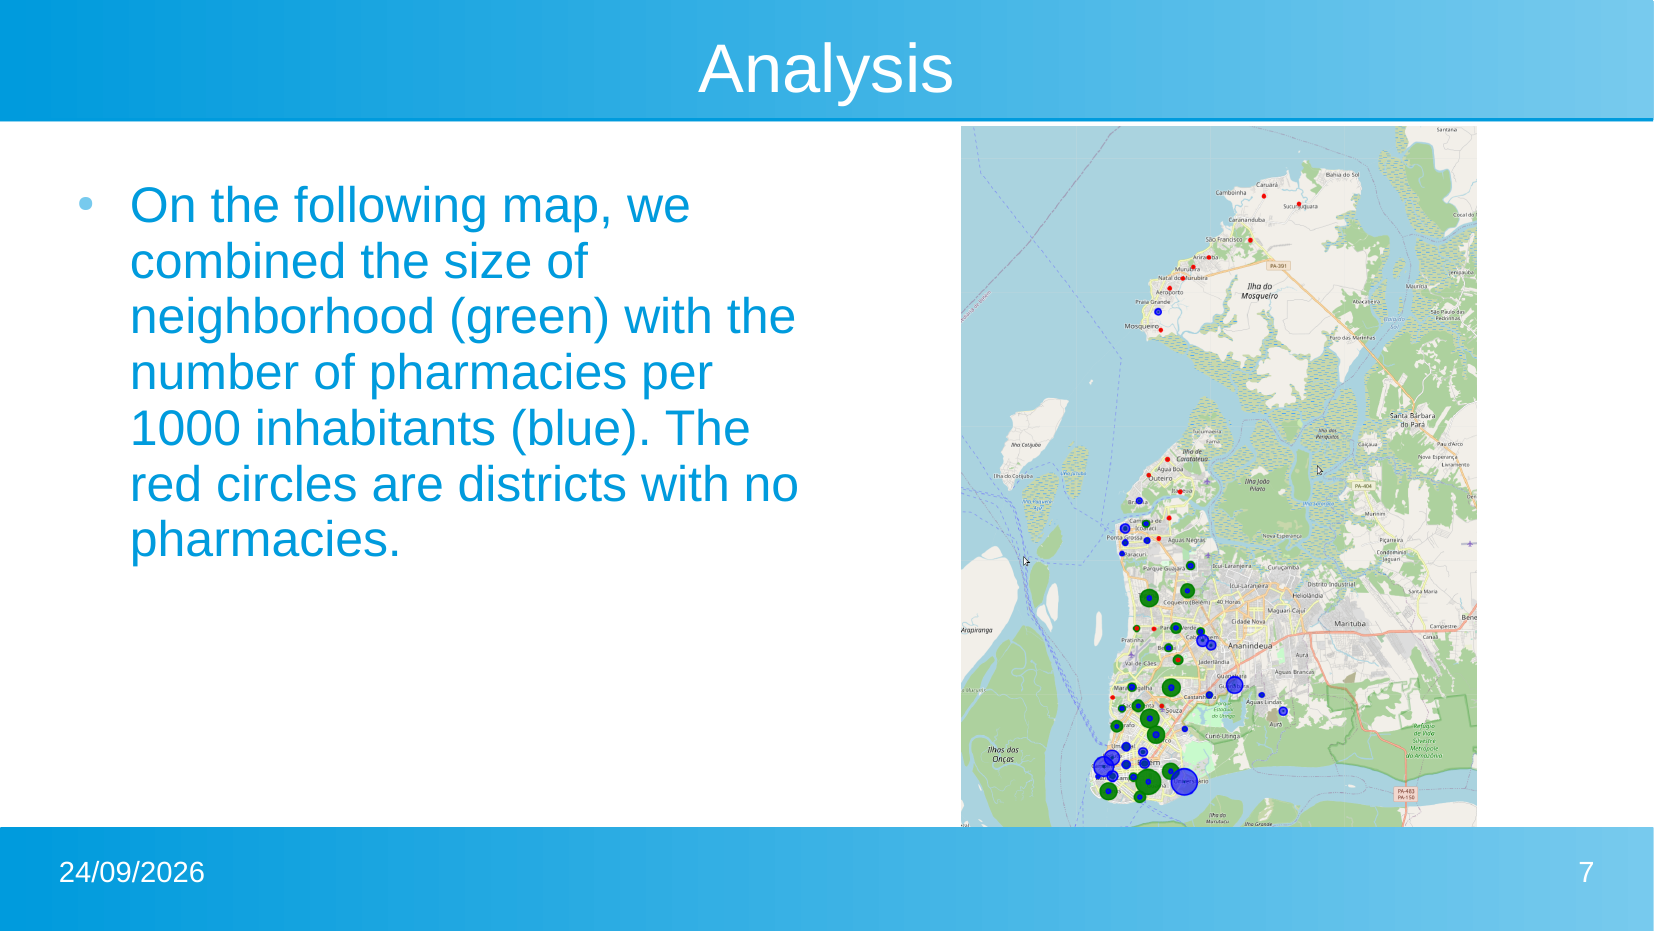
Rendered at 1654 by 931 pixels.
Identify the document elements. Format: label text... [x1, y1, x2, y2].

title Analysis [59, 29, 1595, 108]
list On the following map, we combined the size of neighborhood (green) with the number of pharmacies per 1000 inhabitants (blue). The red circles are districts with no pharmacies. [59, 177, 809, 768]
picture [961, 126, 1477, 827]
